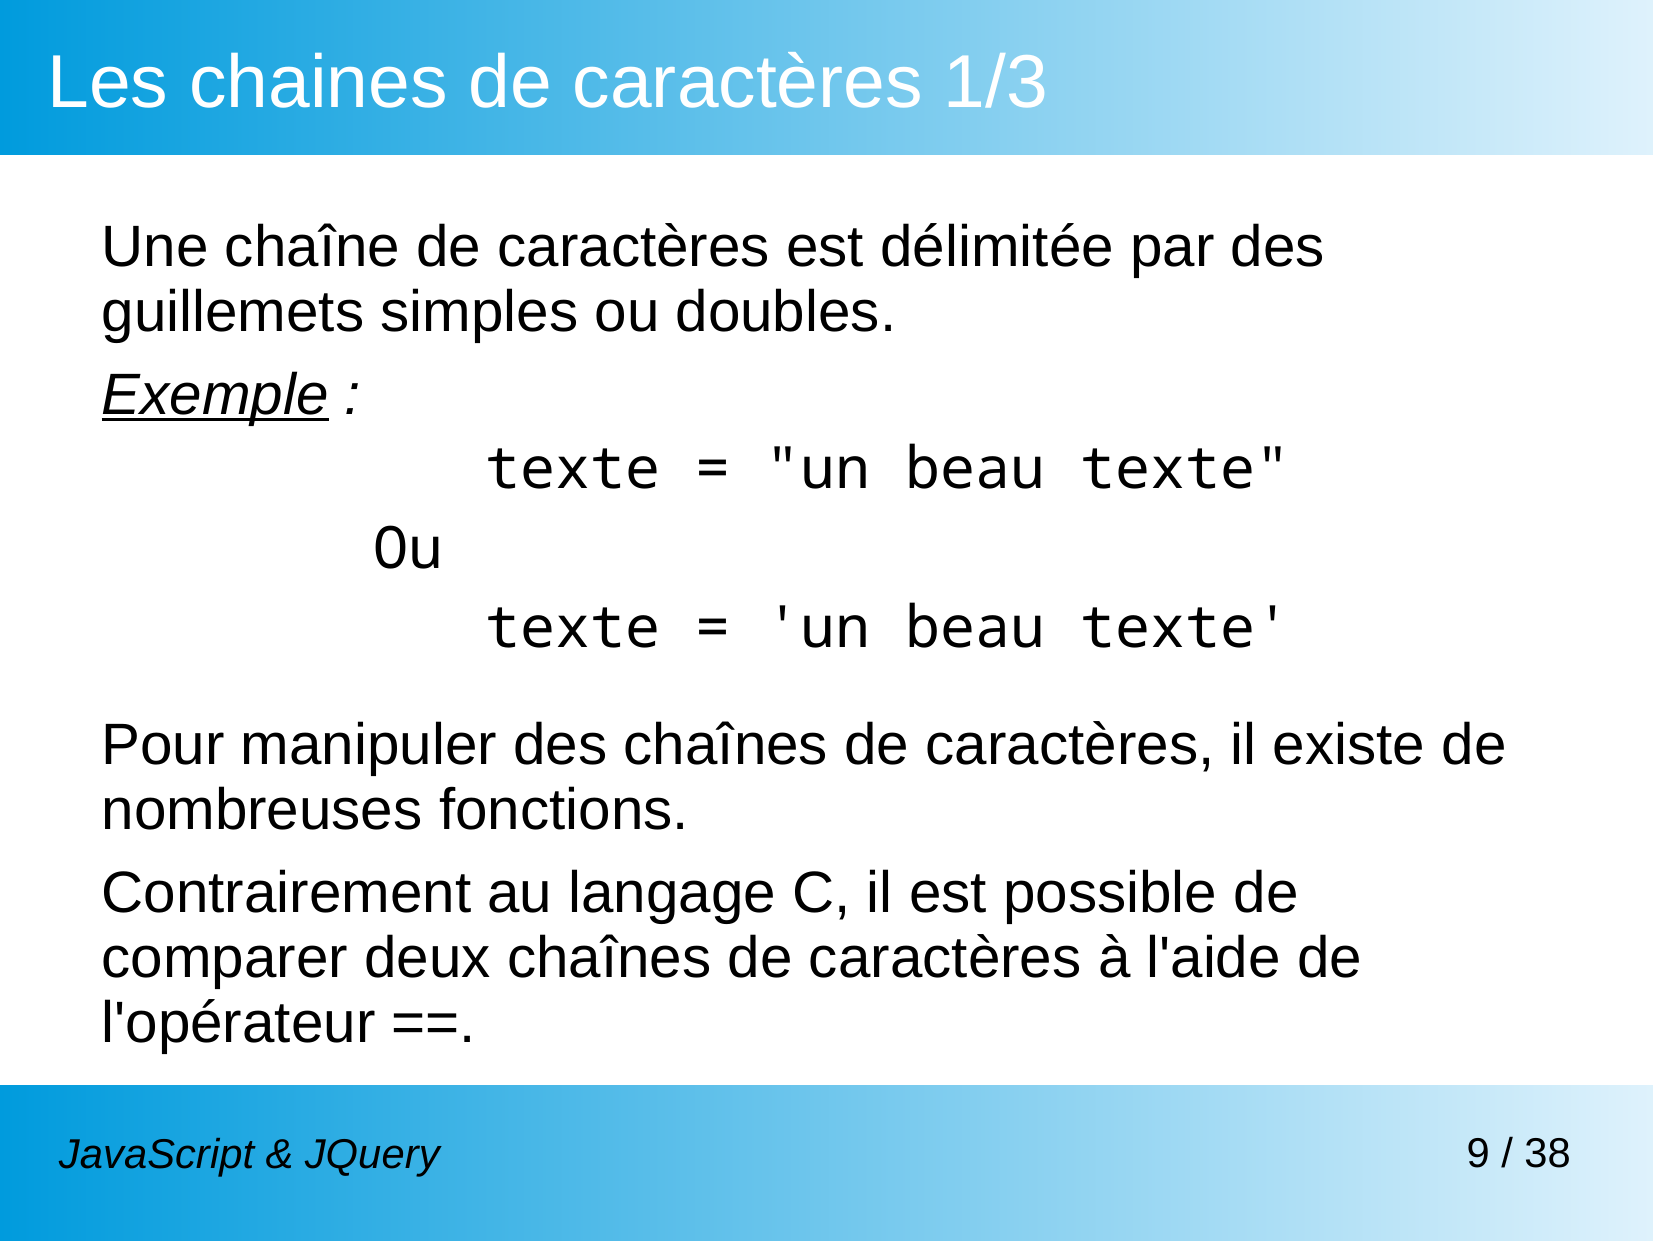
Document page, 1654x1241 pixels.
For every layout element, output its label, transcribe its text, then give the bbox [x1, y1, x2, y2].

title Les chaines de caractères 1/3 [47, 28, 1536, 134]
text_box Une chaîne de caractères est délimitée par des guillemets simples ou doubles. Exemple : texte = "un beau texte" Ou texte = 'un beau texte' Pour manipuler des chaînes de caractères, il existe de nombreuses fonctions. Contrairement au langage C, il est possible de comparer deux chaînes de caractères à l'aide de l'opérateur ==. [86, 206, 1564, 1067]
